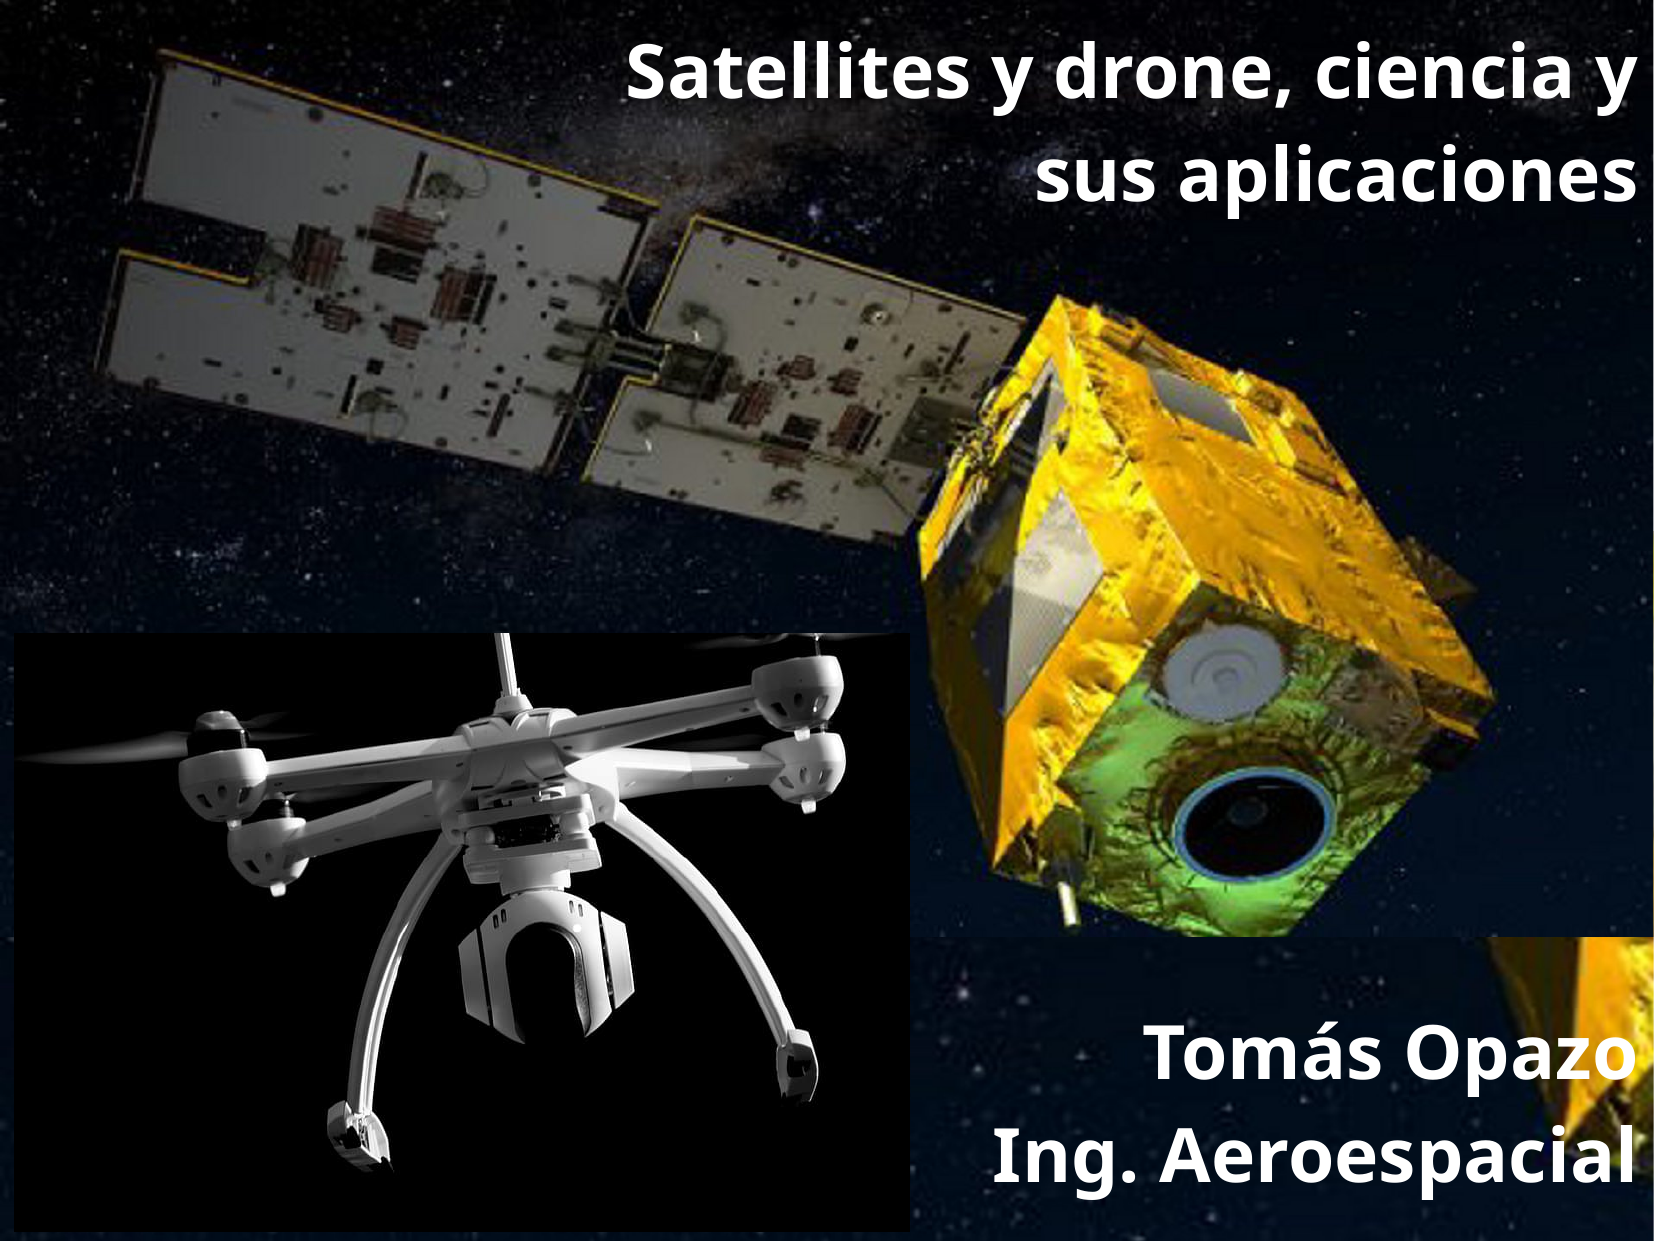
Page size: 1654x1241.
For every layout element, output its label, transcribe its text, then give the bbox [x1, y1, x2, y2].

picture [0, 0, 1654, 1241]
text_box Tomás Opazo Ing. Aeroespacial [885, 992, 1654, 1239]
text_box Satellites y drone, ciencia y sus aplicaciones [507, 11, 1654, 258]
